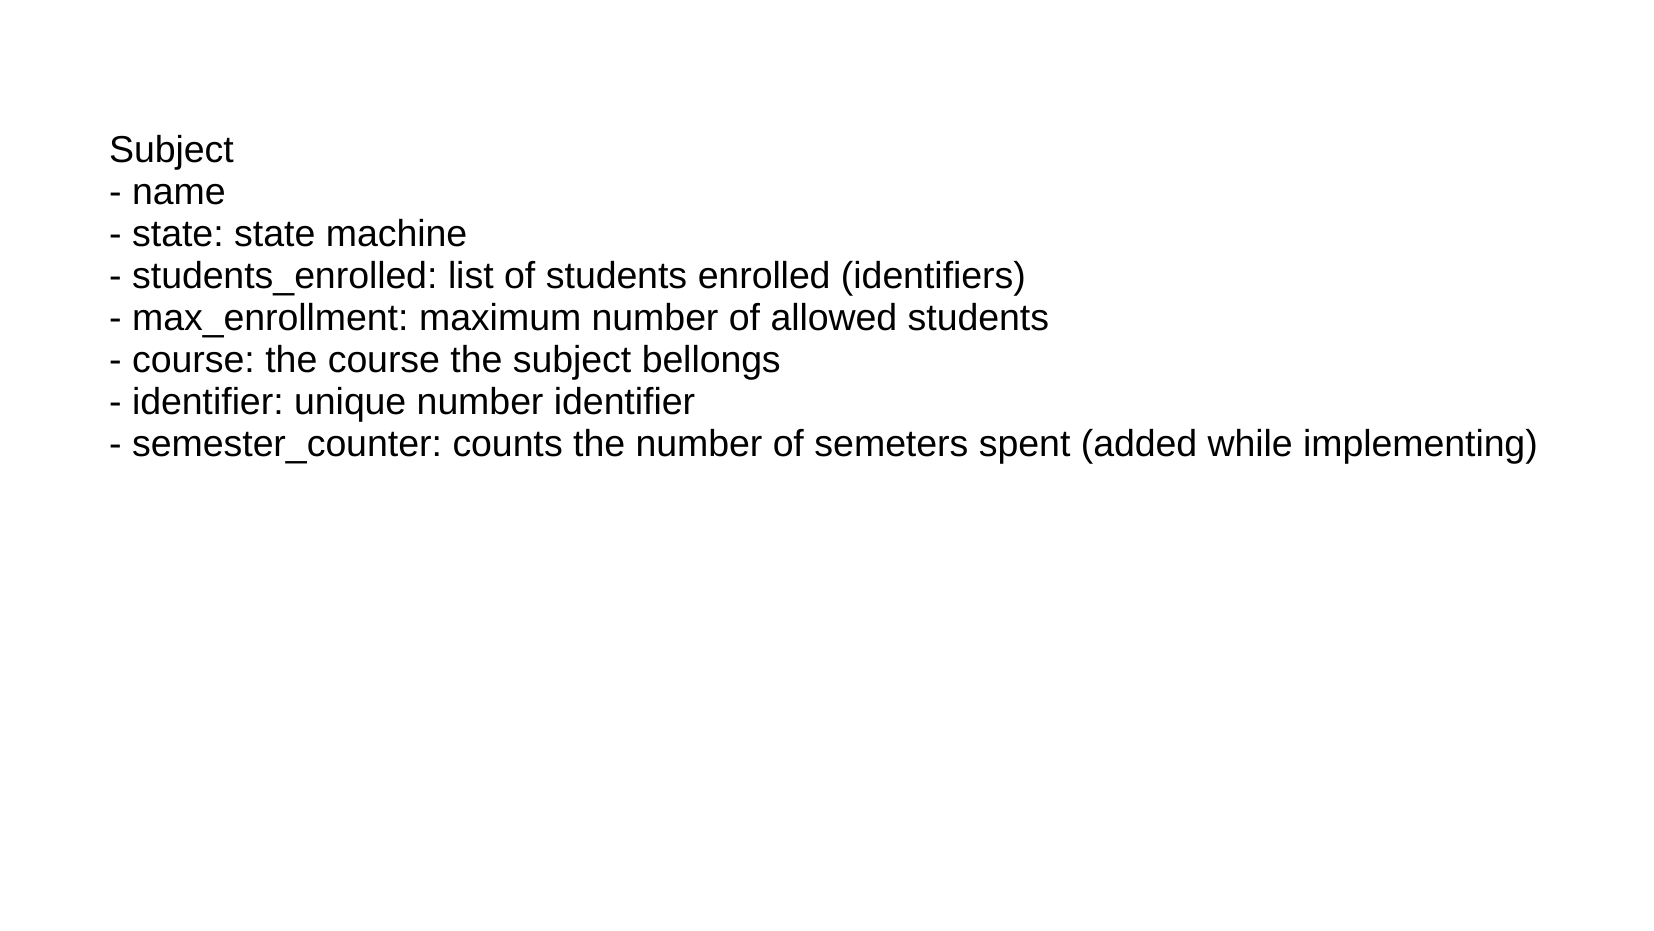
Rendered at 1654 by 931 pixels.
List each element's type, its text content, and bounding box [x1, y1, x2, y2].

text_box Subject - name - state: state machine - students_enrolled: list of students enrolled (identifiers) - max_enrollment: maximum number of allowed students - course: the course the subject bellongs - identifier: unique number identifier - semester_counter: counts the number of semeters spent (added while implementing) [94, 121, 1571, 697]
